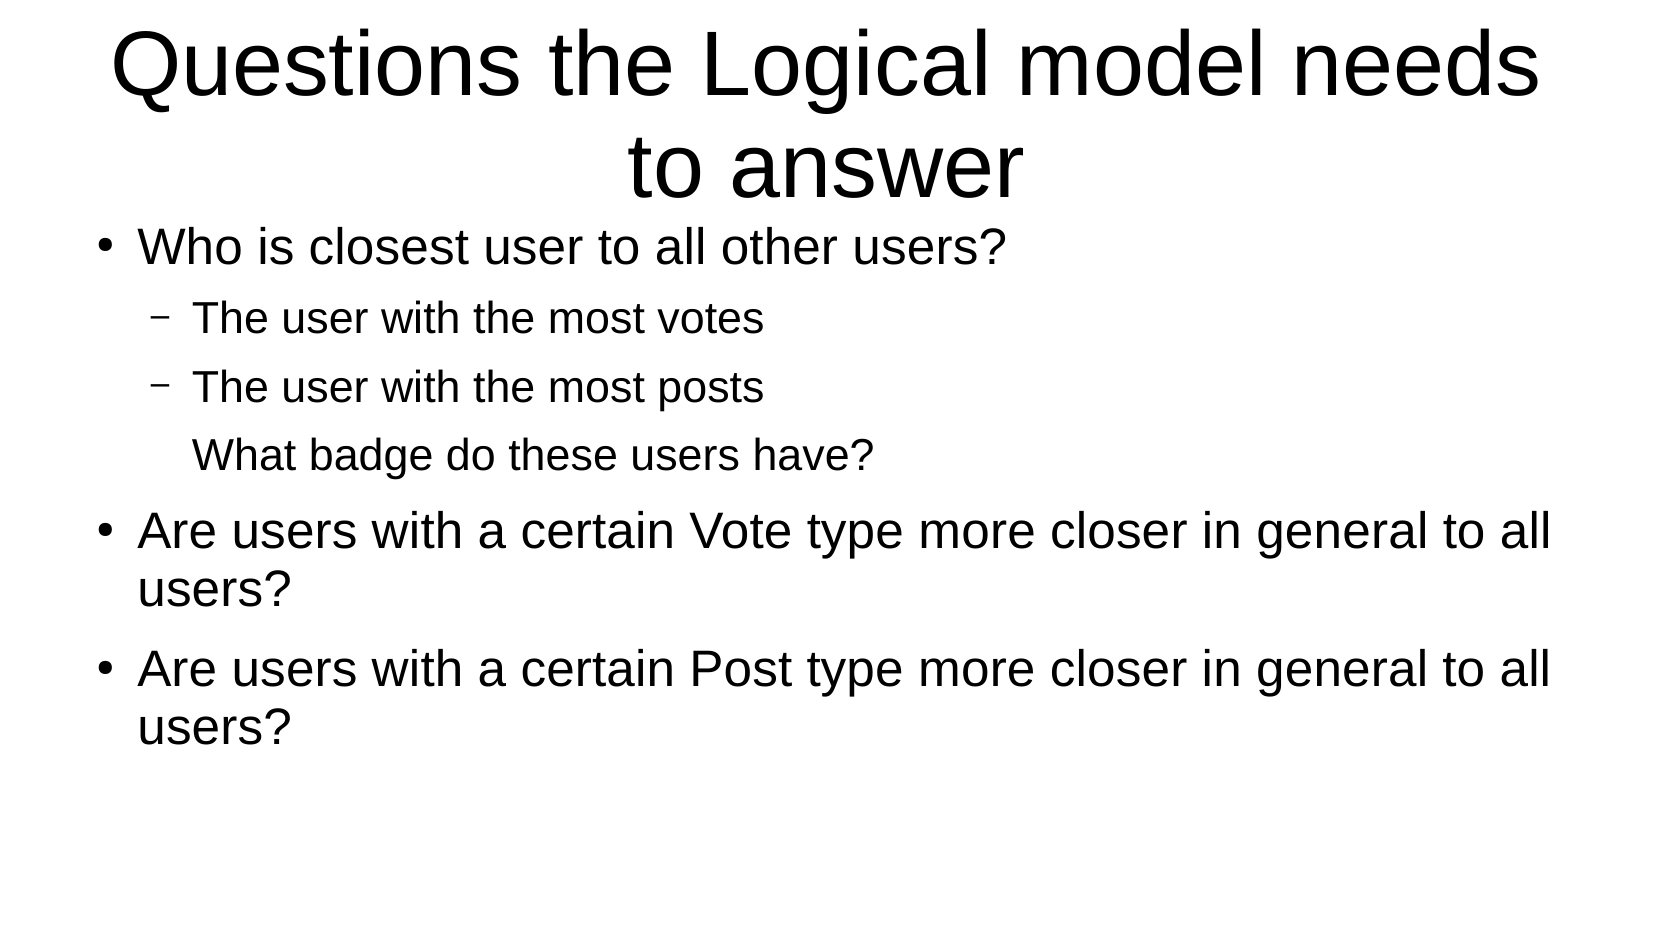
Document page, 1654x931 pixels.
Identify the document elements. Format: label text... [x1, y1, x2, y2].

title Questions the Logical model needs to answer [82, 12, 1571, 217]
list Who is closest user to all other users? The user with the most votes The user with the most posts What badge do these users have? Are users with a certain Vote type more closer in general to all users? Are users with a certain Post type more closer in general to all users? [82, 217, 1571, 758]
